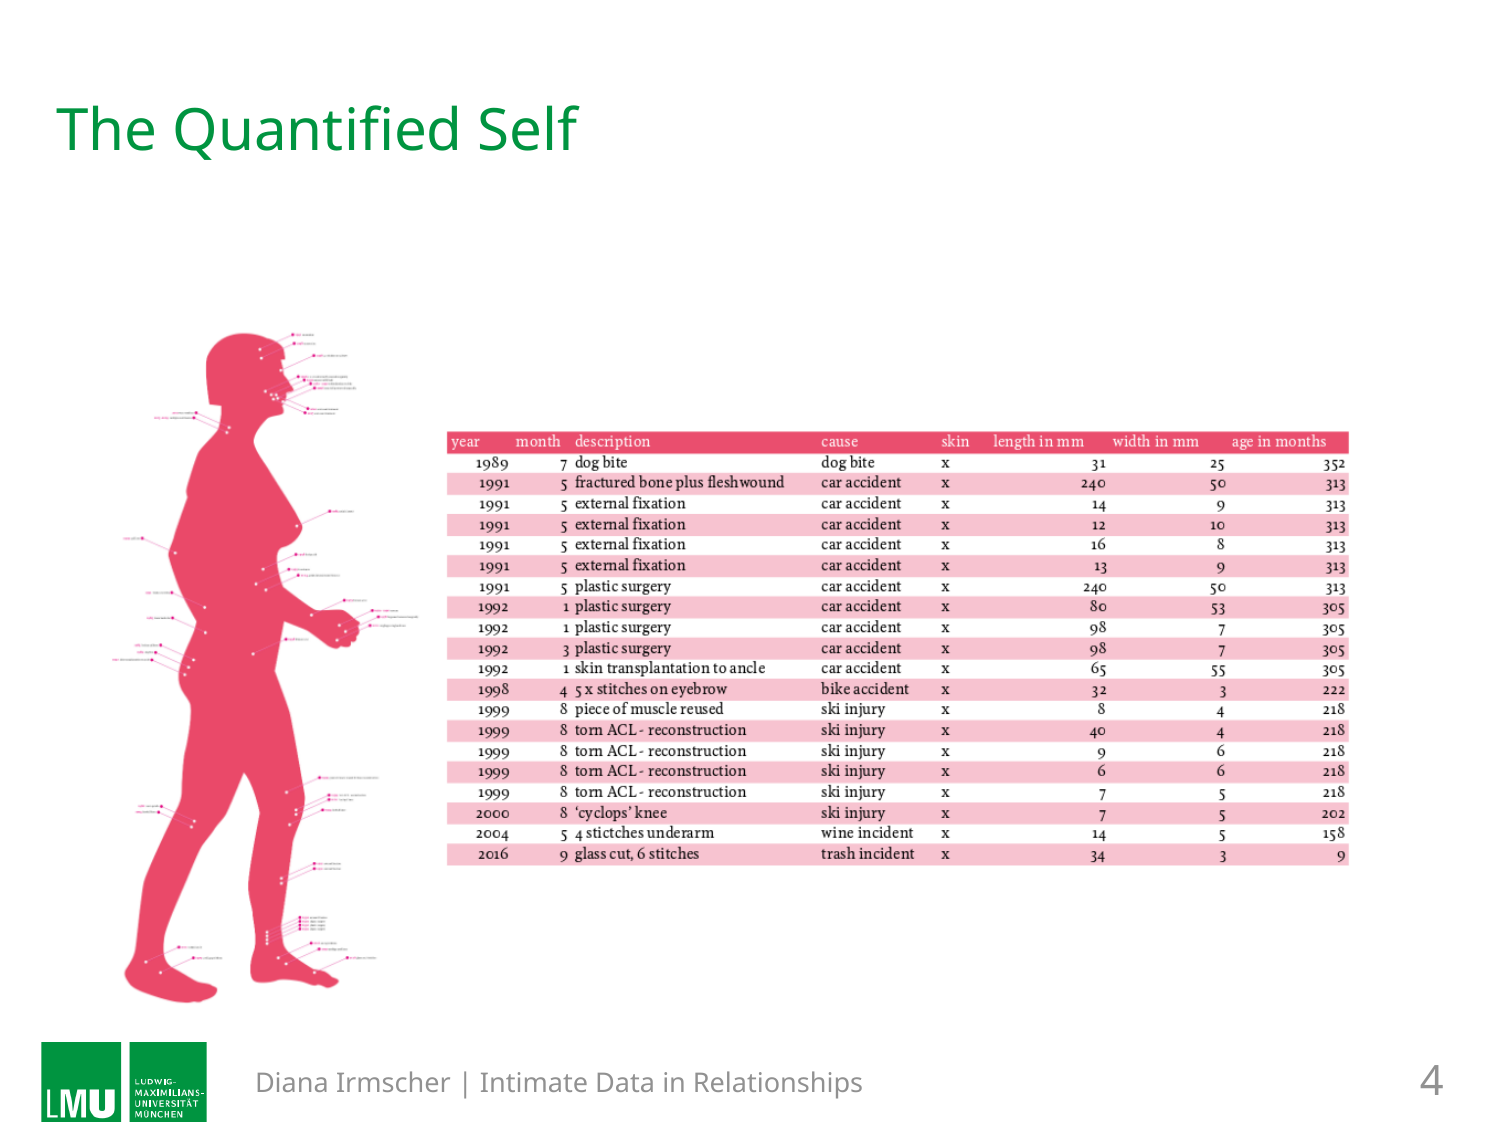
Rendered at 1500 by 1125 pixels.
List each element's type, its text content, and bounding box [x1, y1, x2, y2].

title The Quantified Self [41, 37, 1459, 217]
slide_number <Foliennummer> [1014, 1046, 1459, 1117]
picture [87, 262, 1412, 1007]
footer Diana Irmscher | Intimate Data in Relationships [240, 1046, 963, 1117]
